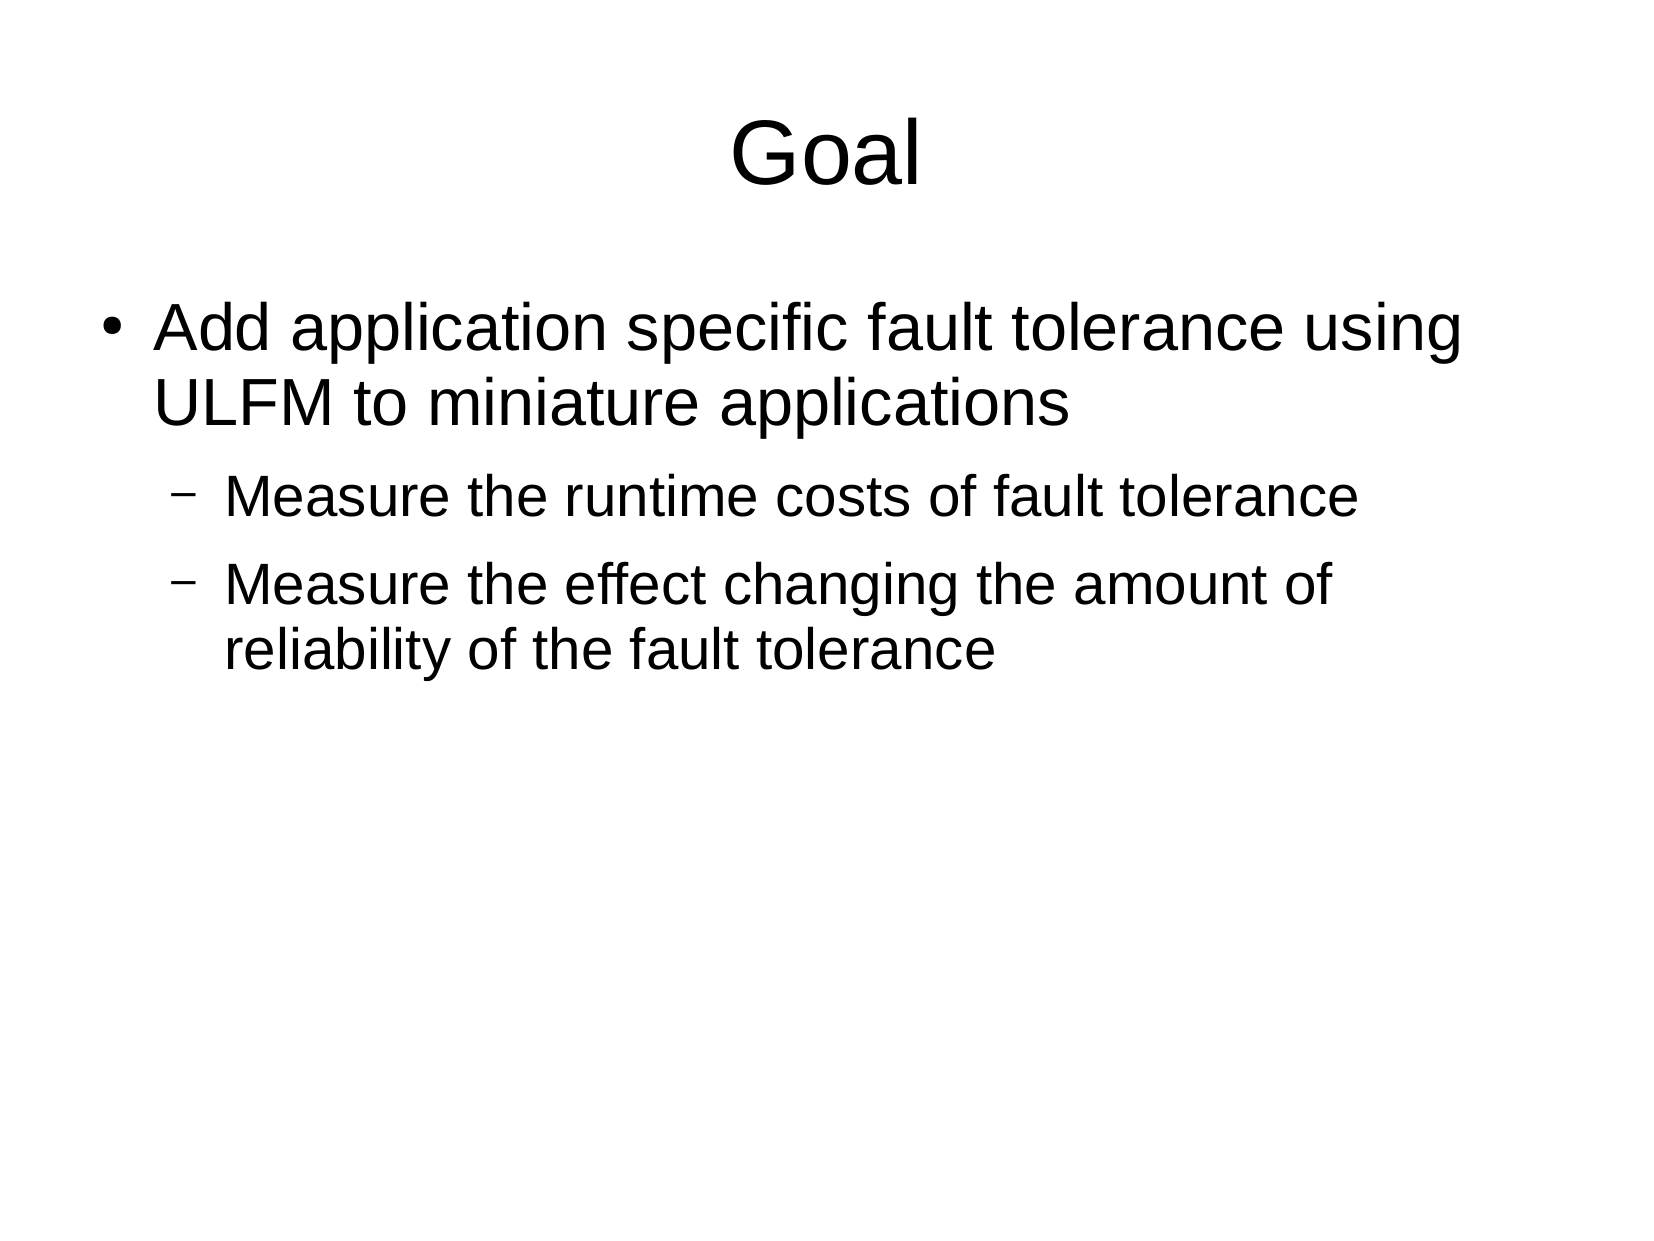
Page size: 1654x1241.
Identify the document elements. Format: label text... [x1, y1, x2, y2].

title Goal [82, 49, 1571, 257]
list Add application specific fault tolerance using ULFM to miniature applications Measure the runtime costs of fault tolerance Measure the effect changing the amount of reliability of the fault tolerance [82, 290, 1571, 1010]
